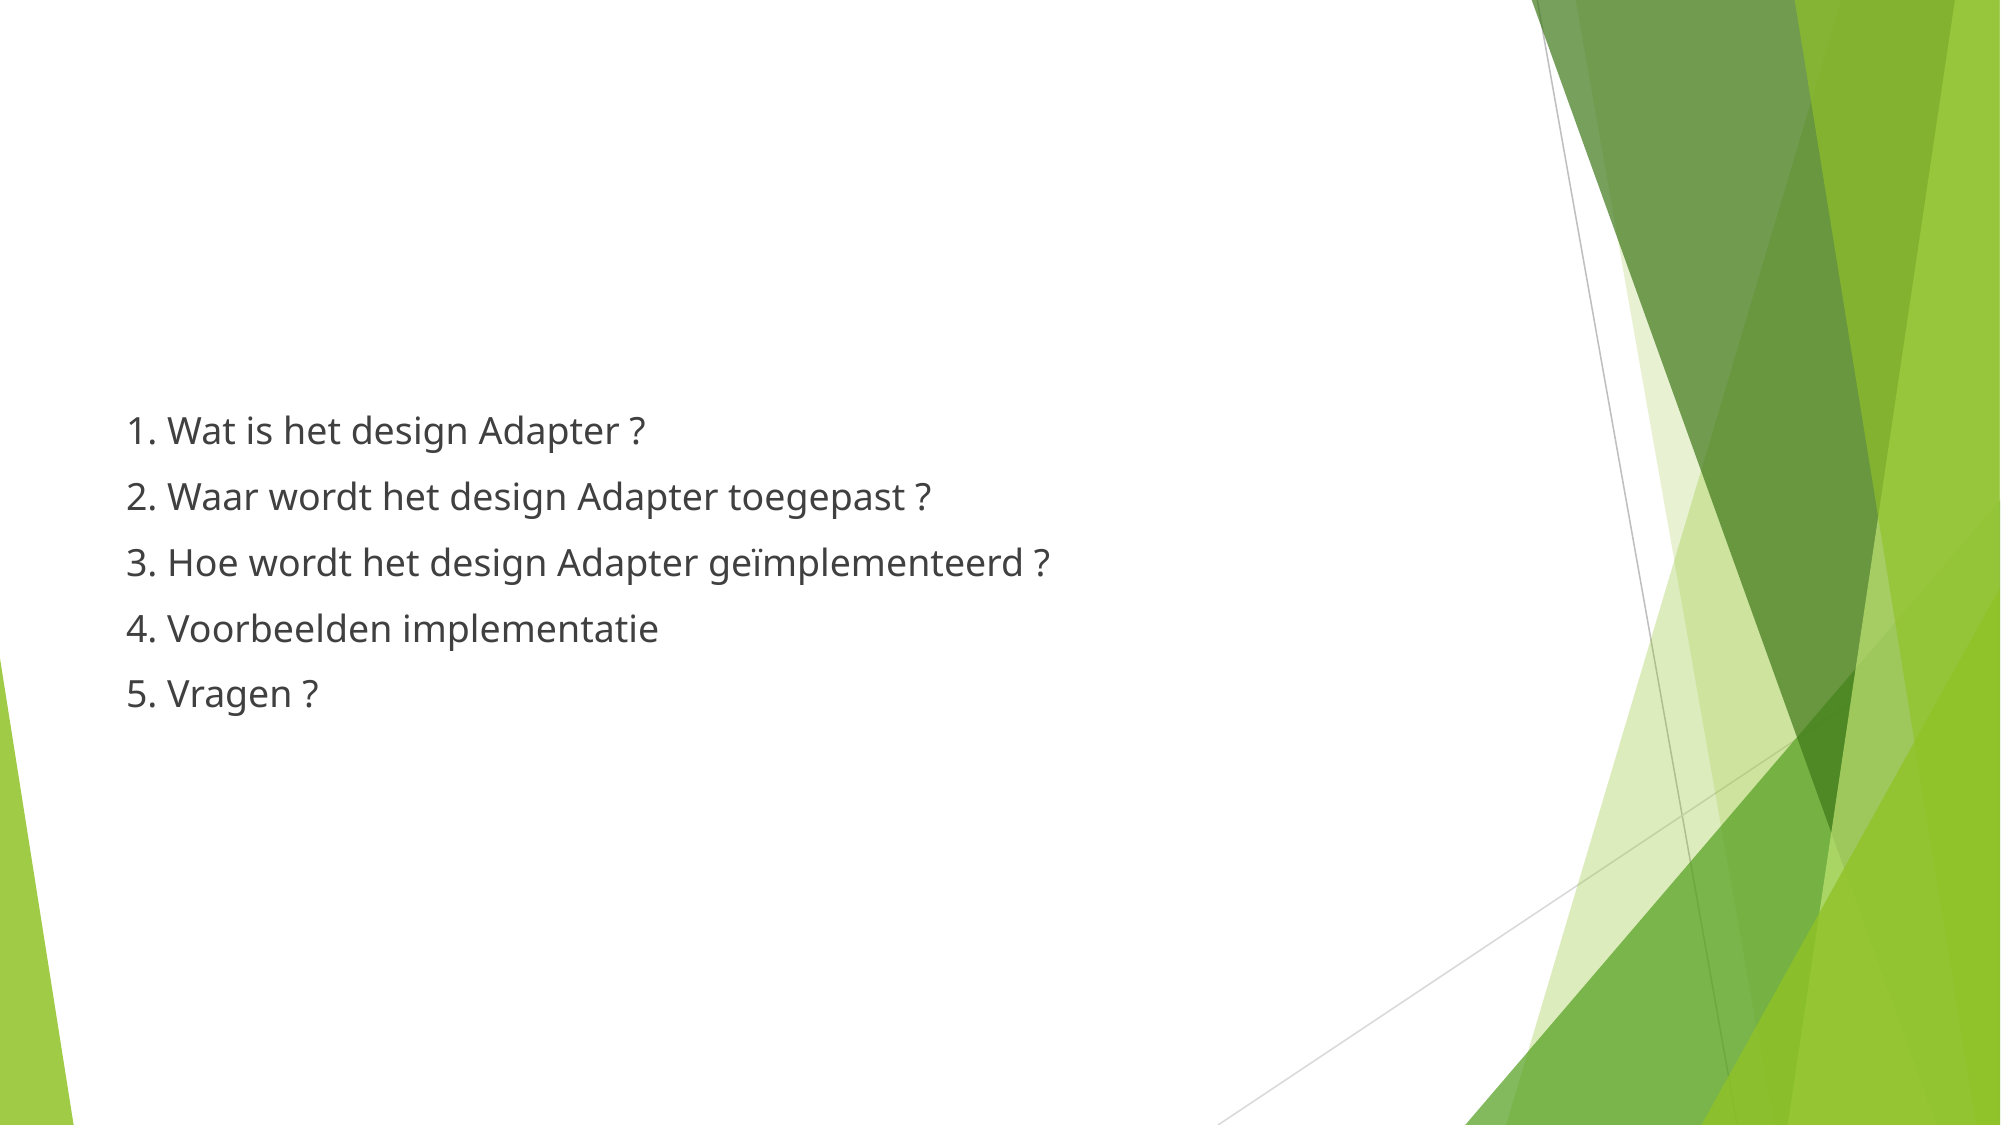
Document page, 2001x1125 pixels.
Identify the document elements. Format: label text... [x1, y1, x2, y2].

list 1. Wat is het design Adapter ? 2. Waar wordt het design Adapter toegepast ? 3. Hoe wordt het design Adapter geïmplementeerd ? 4. Voorbeelden implementatie 5. Vragen ? [111, 354, 1522, 992]
